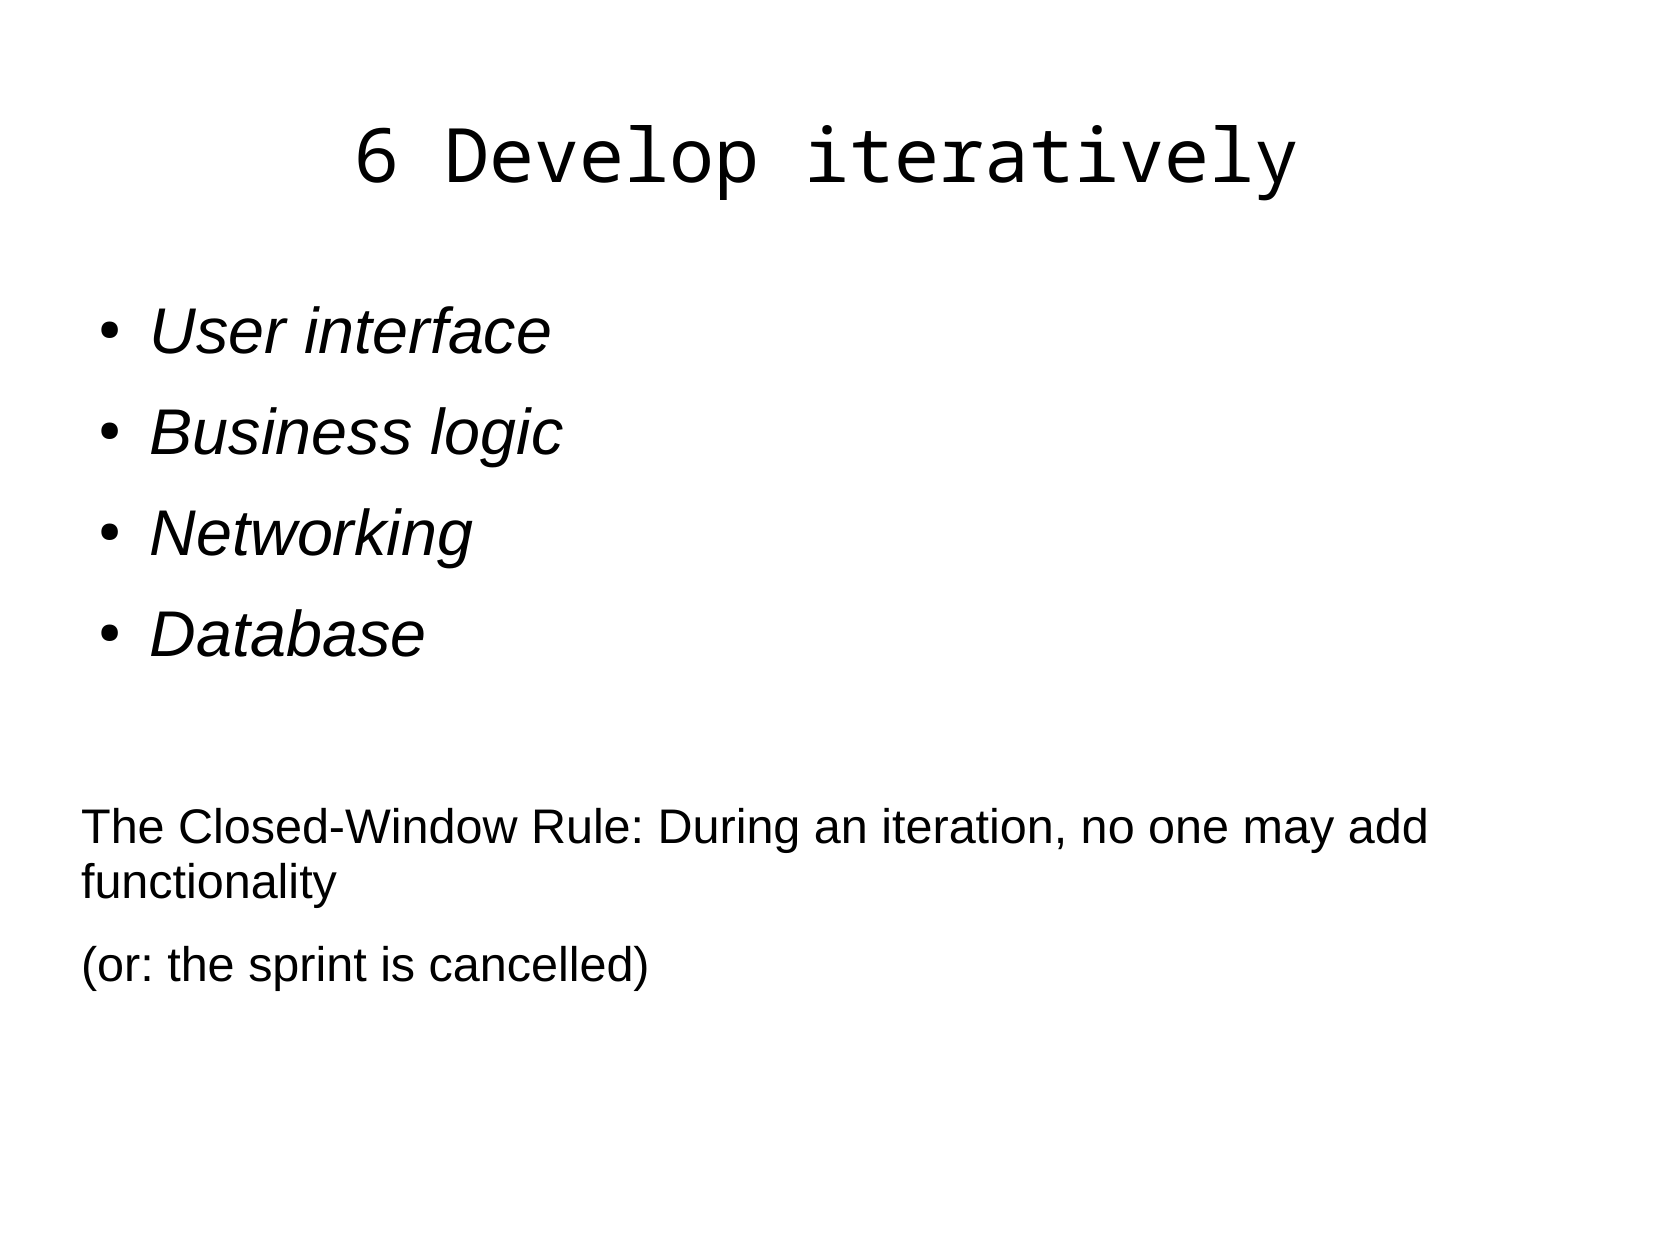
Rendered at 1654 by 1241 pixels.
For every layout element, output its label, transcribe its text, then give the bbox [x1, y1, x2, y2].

title 6 Develop iteratively [82, 49, 1571, 257]
list User interface Business logic Networking Database The Closed-Window Rule: During an iteration, no one may add functionality (or: the sprint is cancelled) [81, 295, 1570, 993]
